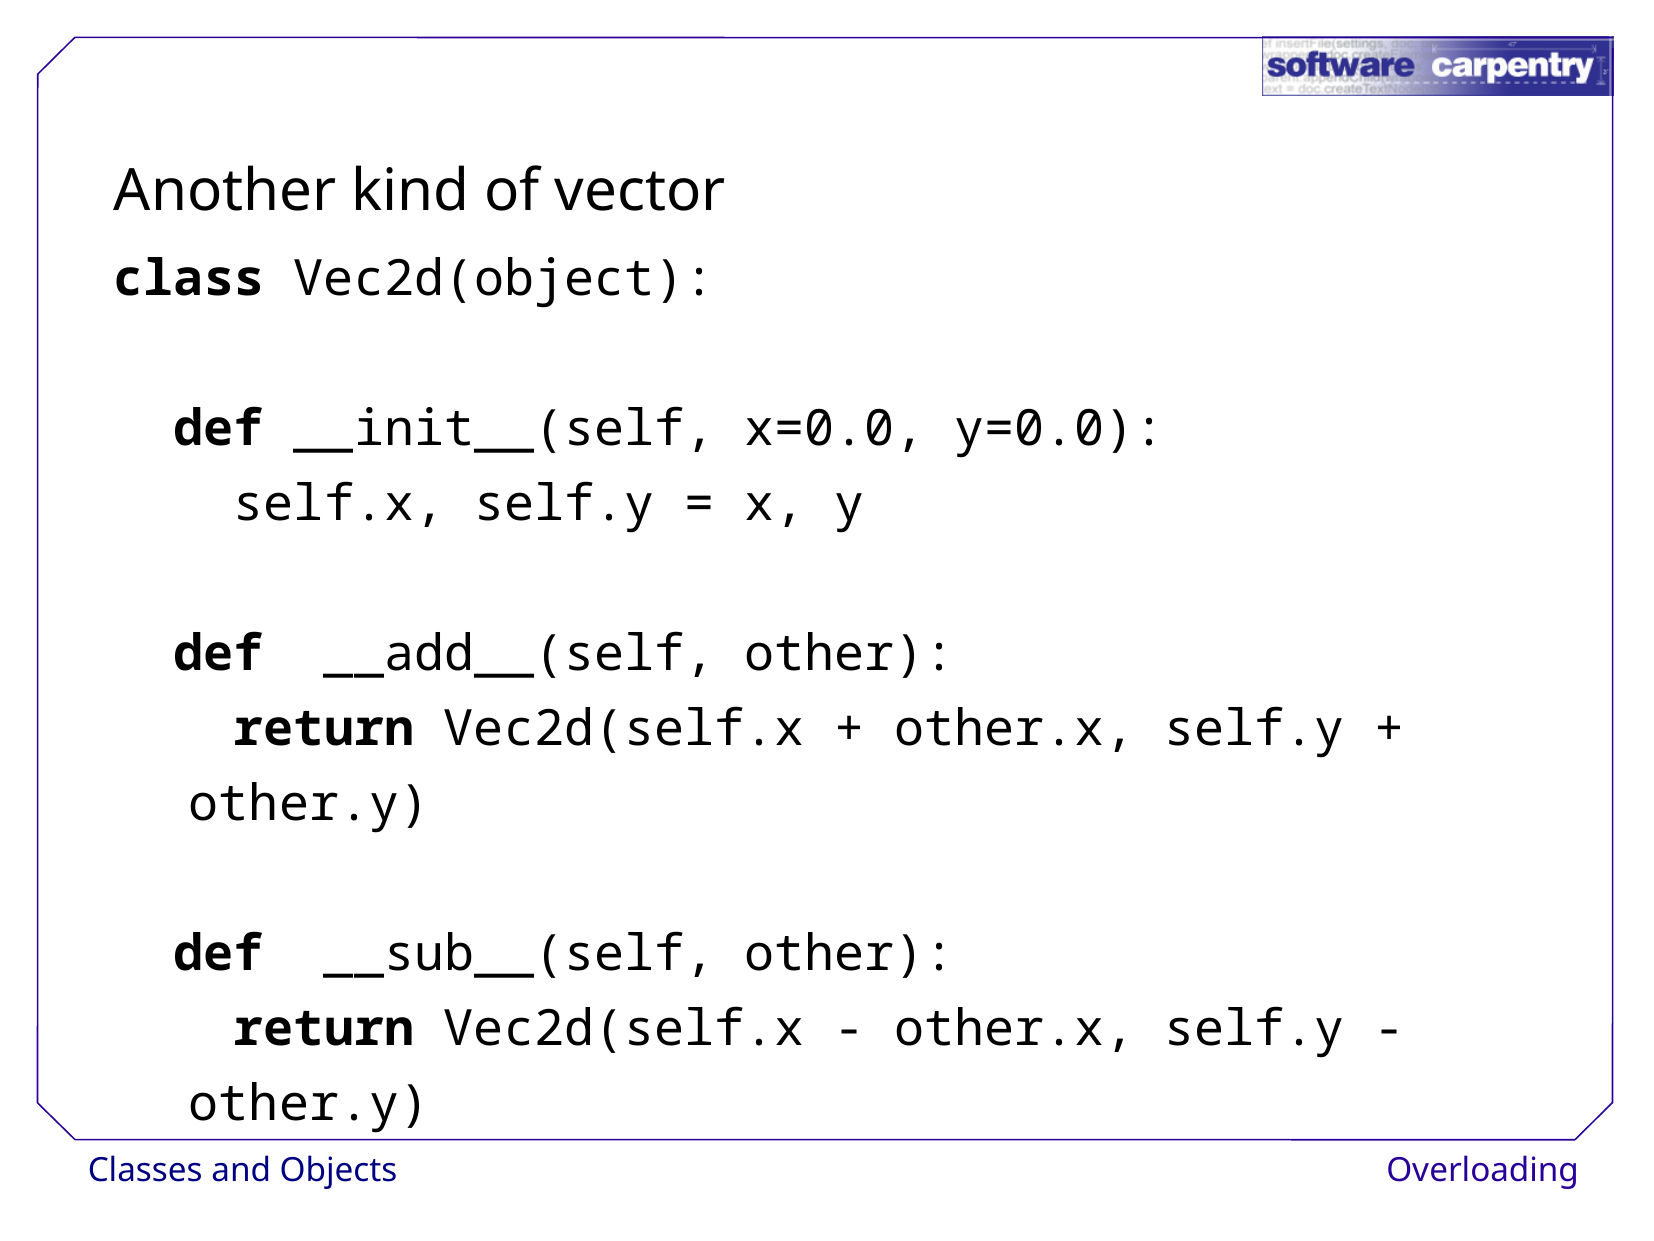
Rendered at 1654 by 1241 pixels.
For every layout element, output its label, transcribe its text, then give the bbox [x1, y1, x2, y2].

text_box class Vec2d(object): def __init__(self, x=0.0, y=0.0): self.x, self.y = x, y def __add__(self, other): return Vec2d(self.x + other.x, self.y + other.y) def __sub__(self, other): return Vec2d(self.x - other.x, self.y - other.y) [99, 223, 1517, 1139]
picture [1262, 36, 1614, 96]
text_box Another kind of vector [99, 109, 1546, 231]
